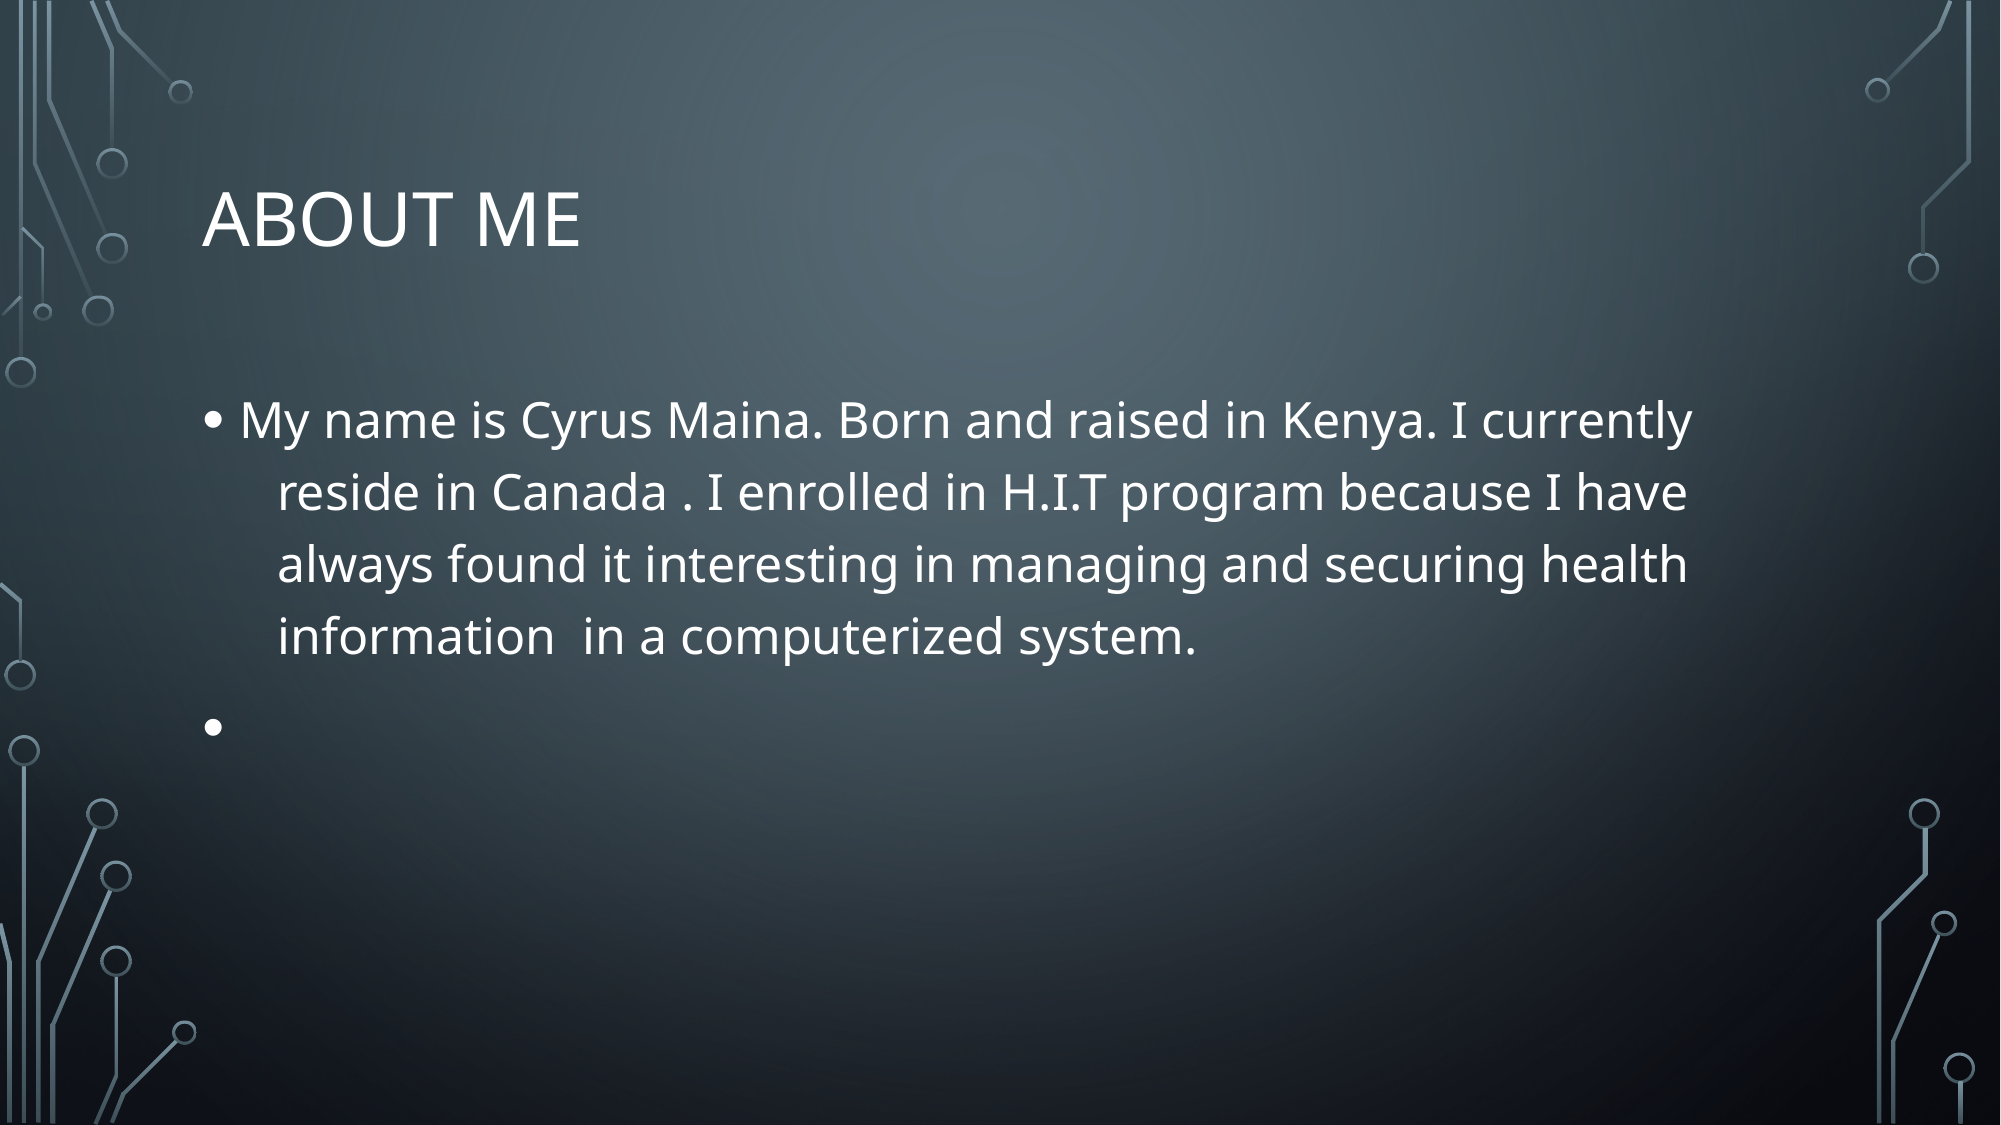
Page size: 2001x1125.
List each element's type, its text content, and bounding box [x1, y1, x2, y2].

title ABOUT ME [187, 101, 1813, 344]
list My name is Cyrus Maina. Born and raised in Kenya. I currently reside in Canada . I enrolled in H.I.T program because I have always found it interesting in managing and securing health information in a computerized system. [187, 369, 1813, 951]
